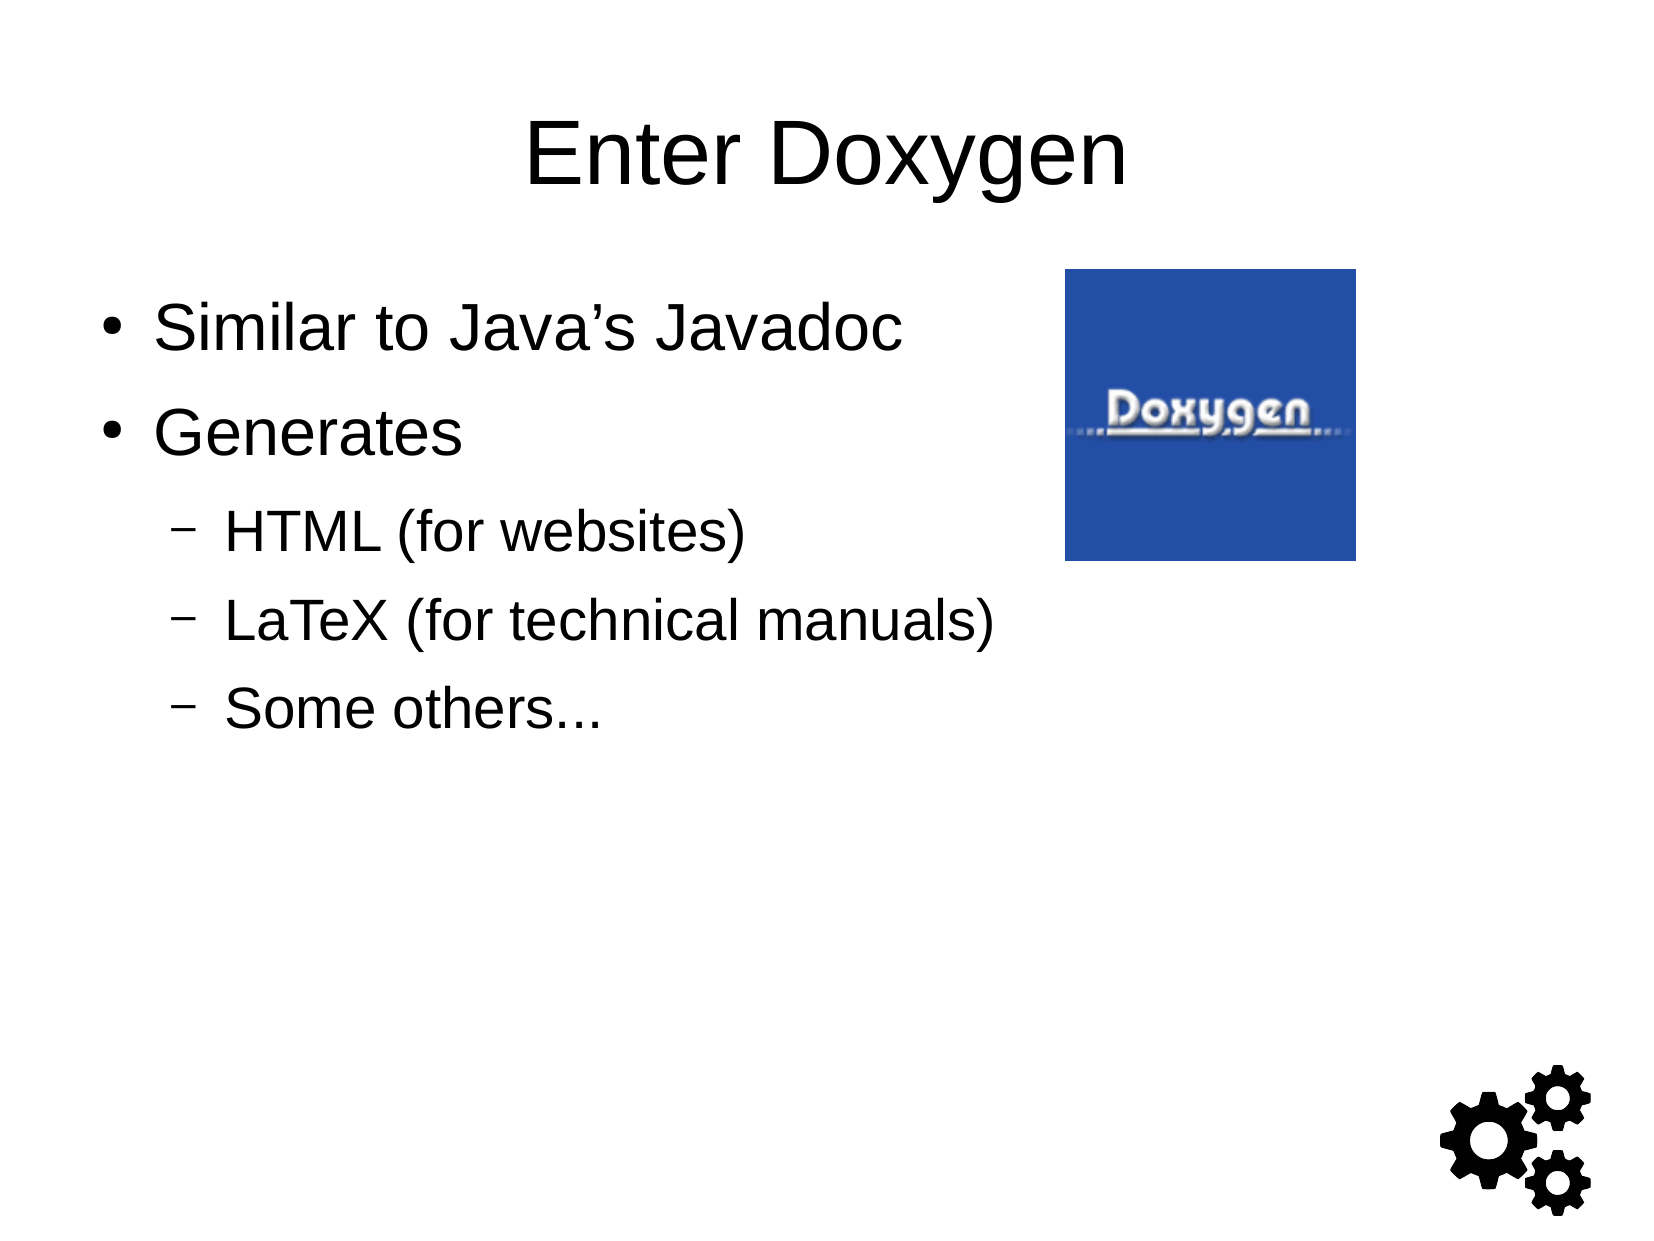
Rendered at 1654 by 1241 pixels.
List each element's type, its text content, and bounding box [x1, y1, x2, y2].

list Similar to Java’s Javadoc Generates HTML (for websites) LaTeX (for technical manuals) Some others... [82, 290, 1571, 1010]
picture [1065, 269, 1356, 561]
title Enter Doxygen [82, 49, 1571, 257]
picture [1440, 1065, 1591, 1216]
